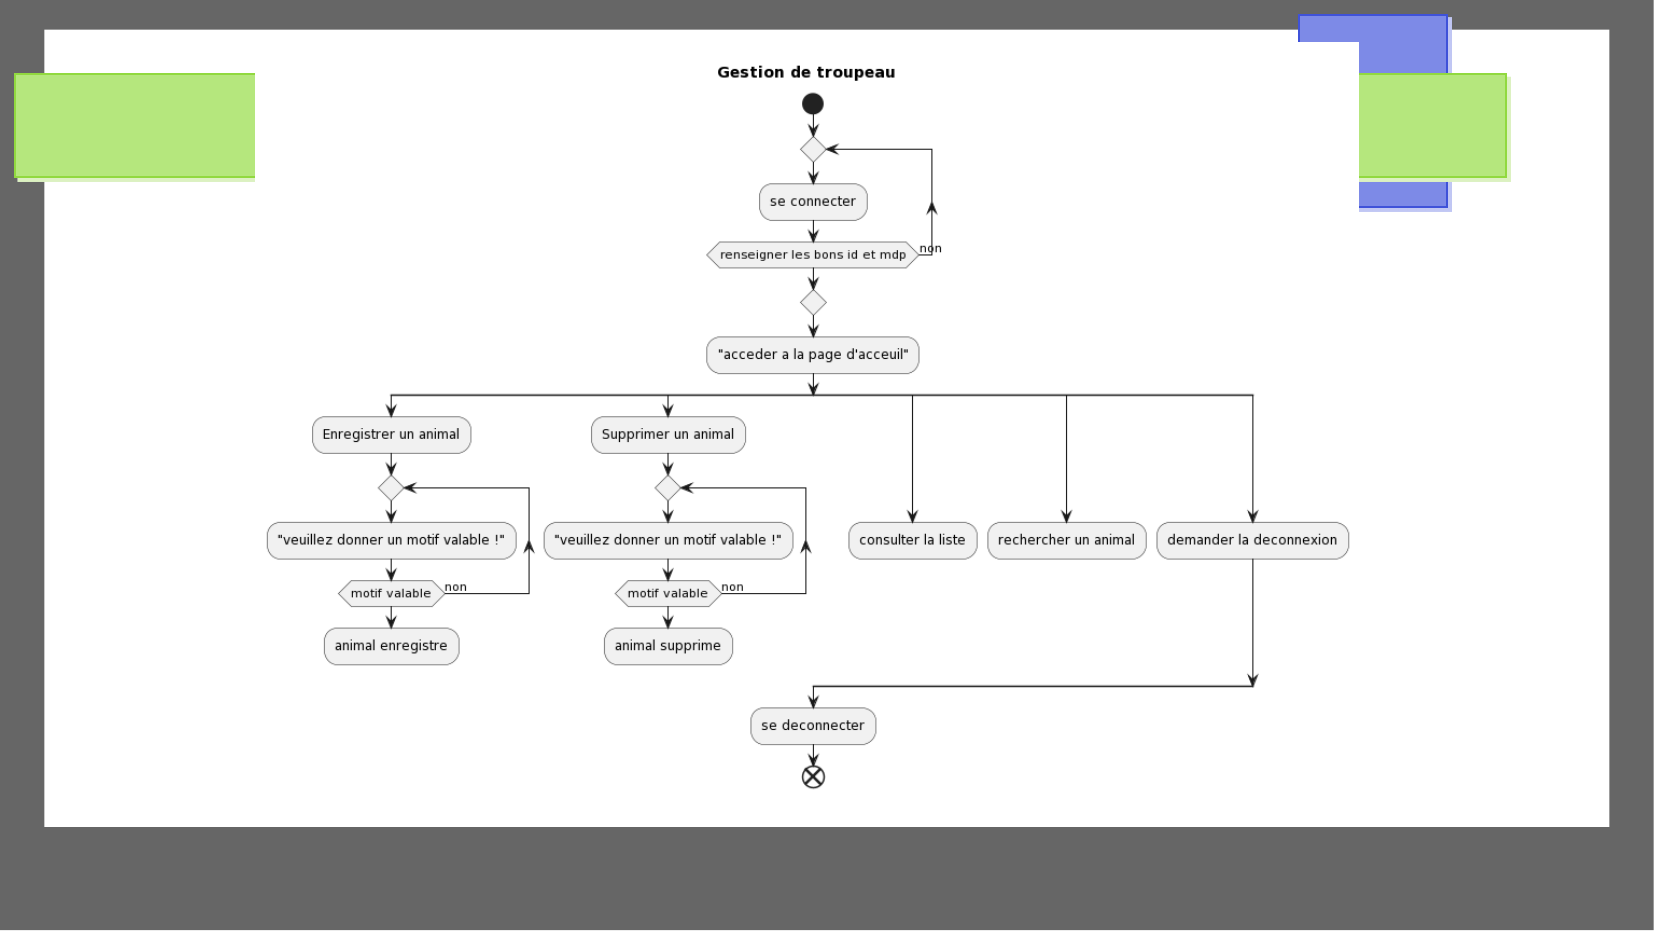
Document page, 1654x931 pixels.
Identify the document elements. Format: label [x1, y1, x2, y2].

title [82, 60, 255, 266]
title [1359, 60, 1571, 266]
picture [255, 42, 1359, 798]
